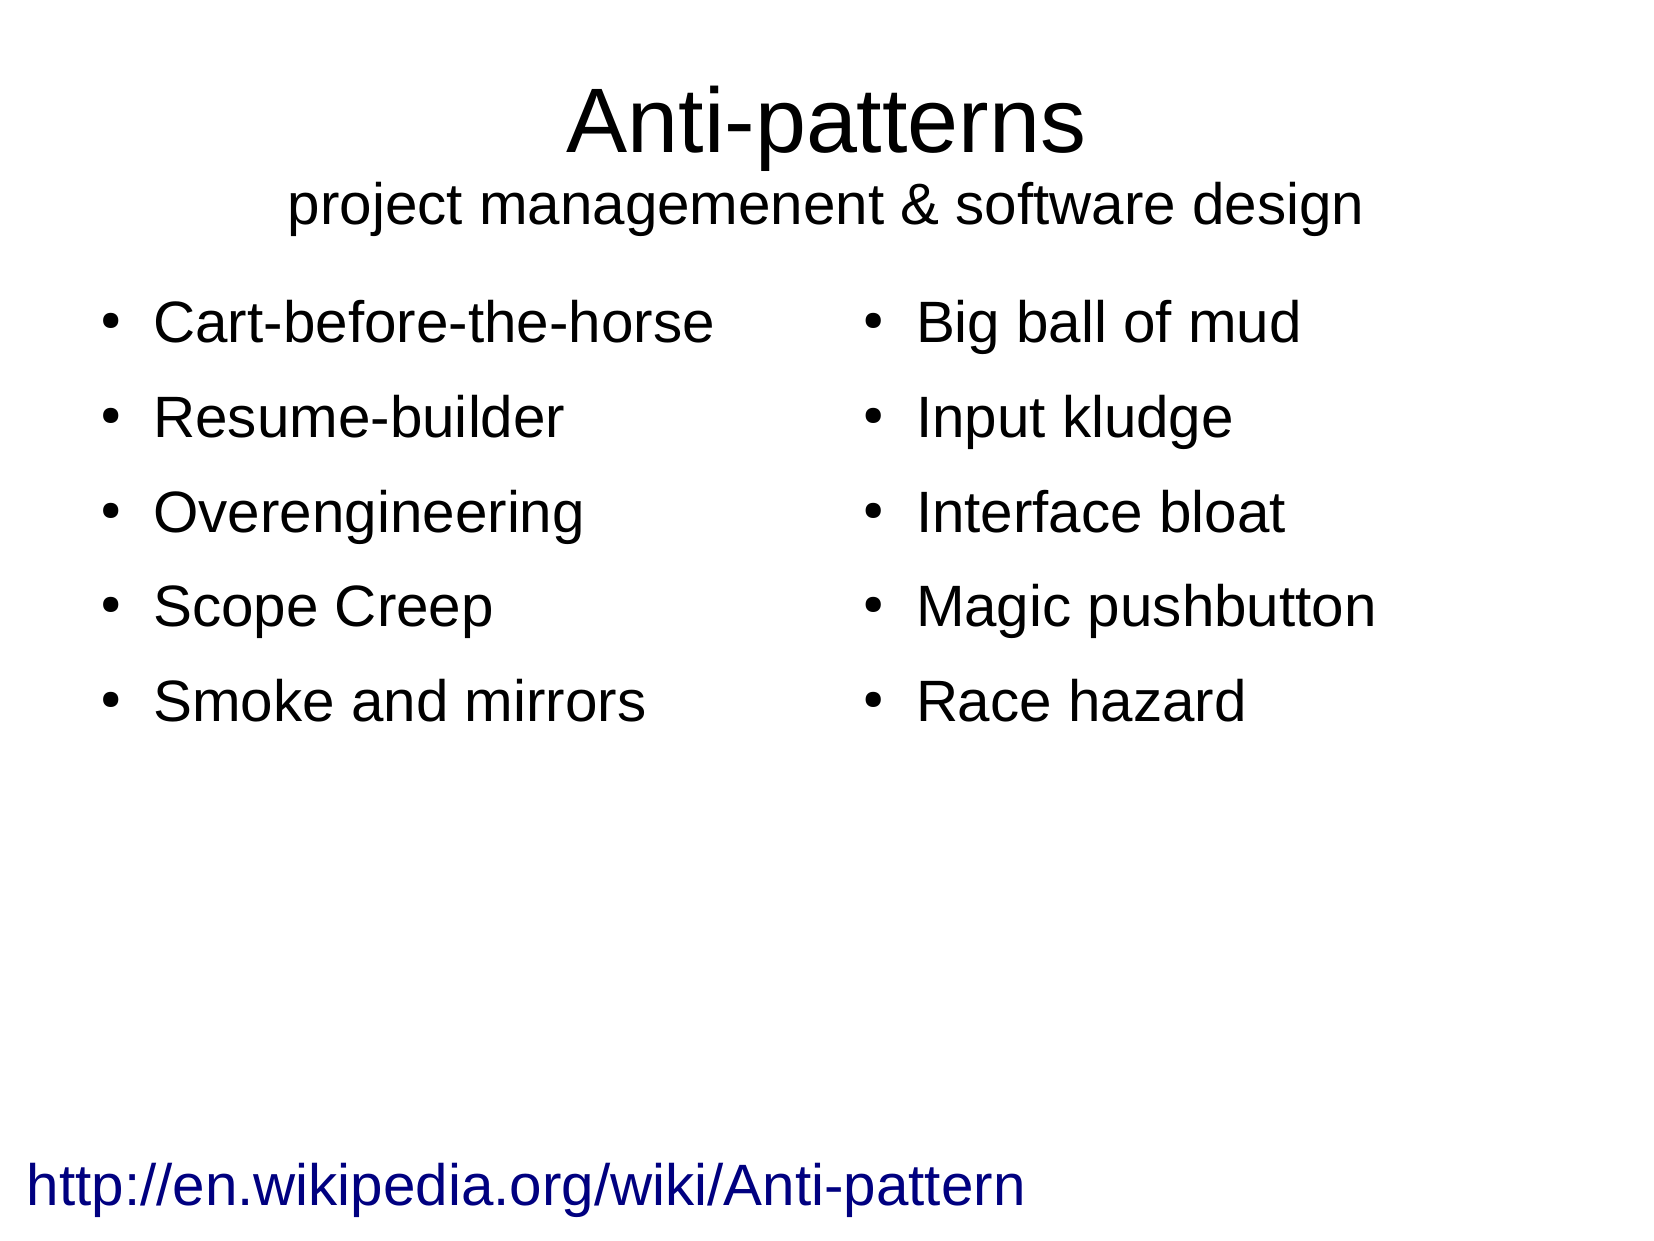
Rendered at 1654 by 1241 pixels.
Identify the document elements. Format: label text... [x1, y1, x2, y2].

list Cart-before-the-horse Resume-builder Overengineering Scope Creep Smoke and mirrors [82, 290, 809, 1010]
list Big ball of mud Input kludge Interface bloat Magic pushbutton Race hazard [845, 290, 1572, 1010]
title Anti-patterns project managemenent & software design [82, 49, 1571, 257]
text_box http://en.wikipedia.org/wiki/Anti-pattern [11, 1145, 1323, 1241]
